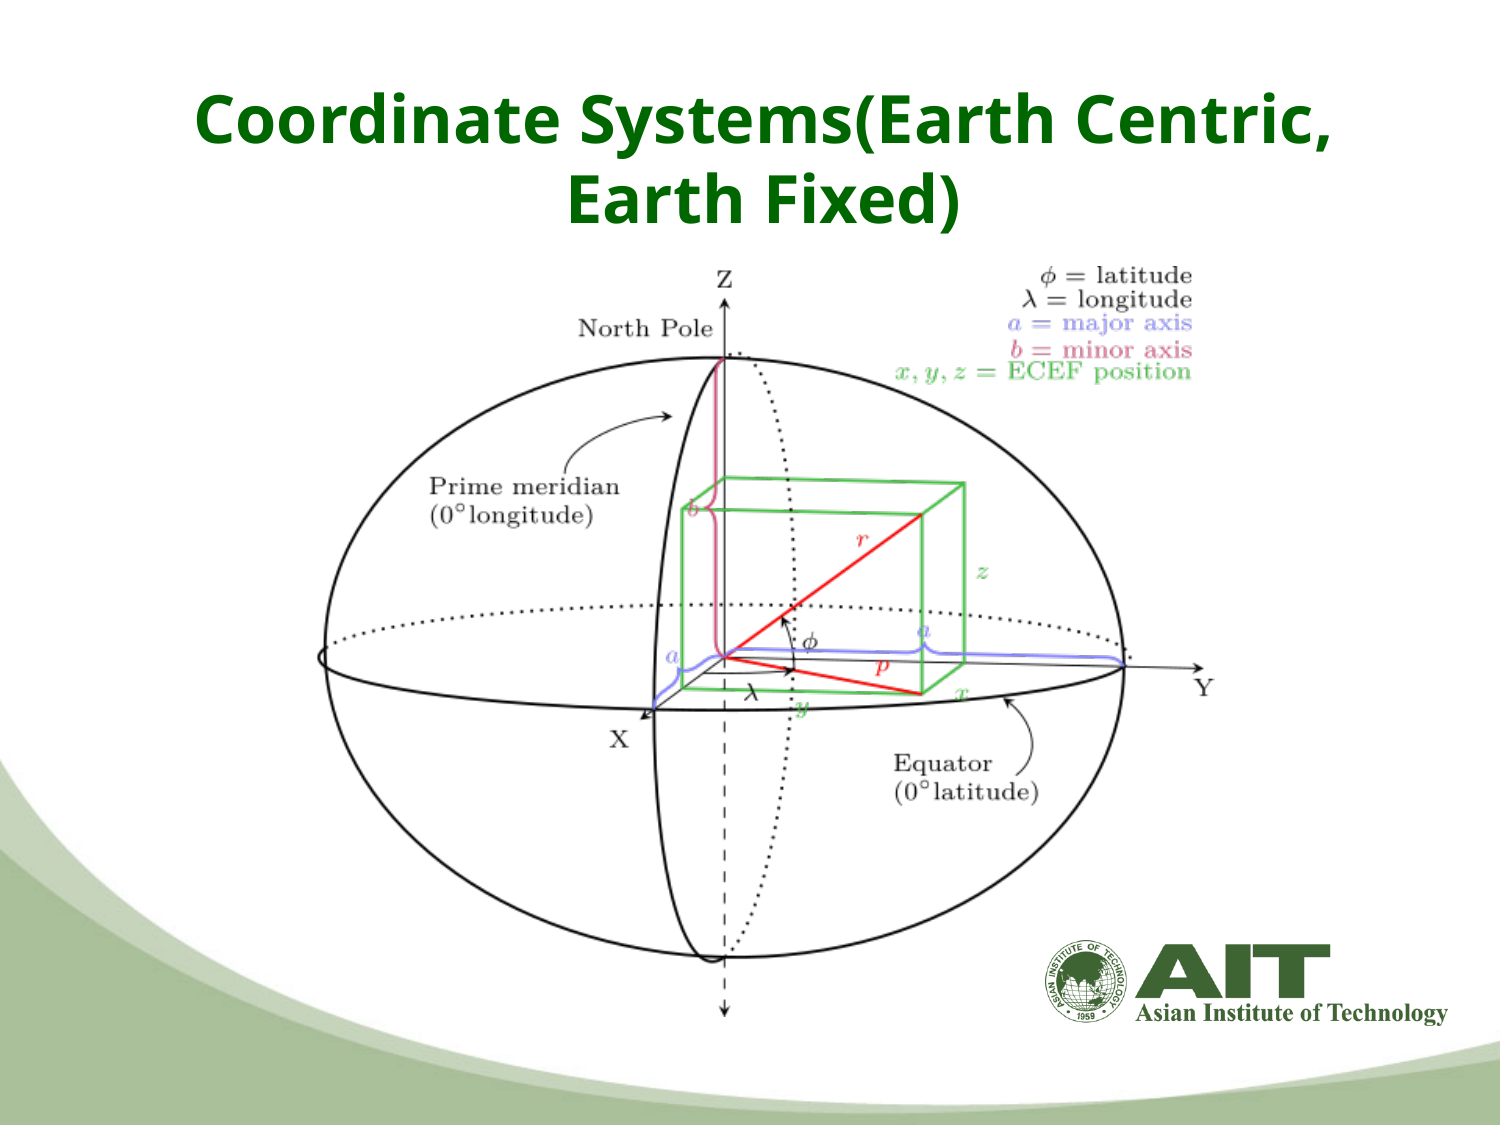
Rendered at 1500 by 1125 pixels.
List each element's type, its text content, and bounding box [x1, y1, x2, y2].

title Coordinate Systems(Earth Centric, Earth Fixed) [88, 63, 1439, 251]
picture [0, 0, 1500, 1125]
